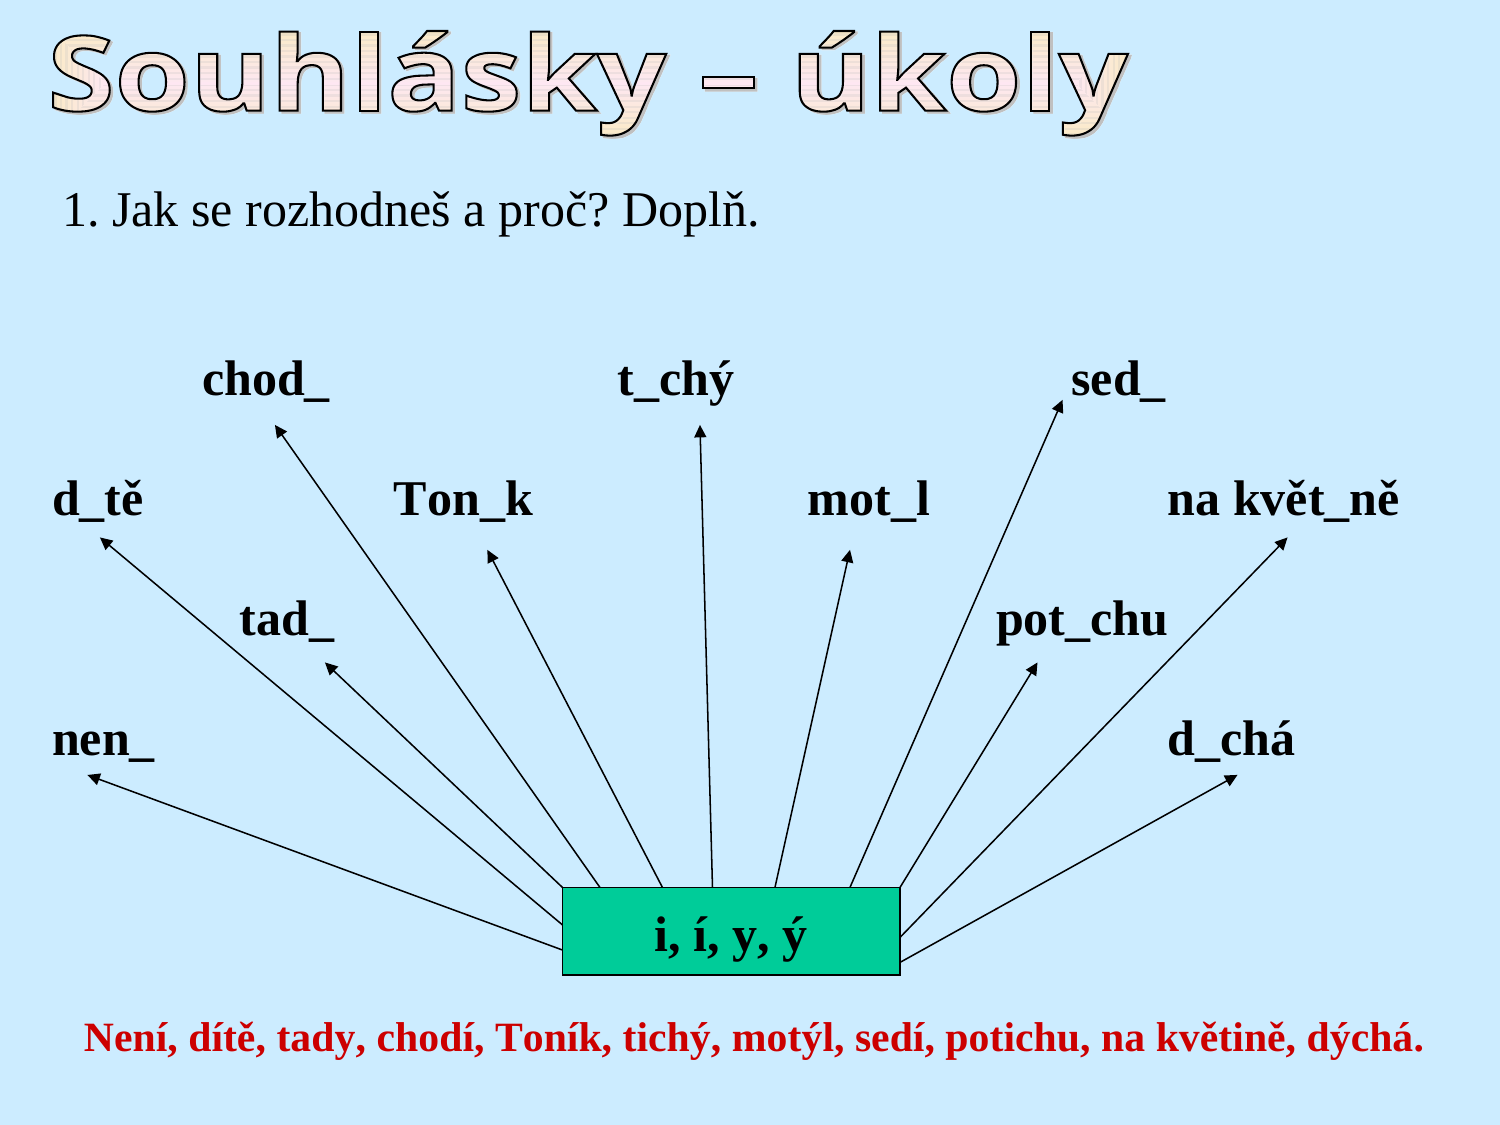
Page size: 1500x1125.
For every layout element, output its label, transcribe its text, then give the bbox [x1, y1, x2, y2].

text_box Souhlásky – úkoly [279, 31, 341, 111]
text_box Souhlásky – úkoly [120, 52, 185, 112]
text_box Souhlásky – úkoly [799, 53, 862, 112]
text_box Souhlásky – úkoly [1058, 53, 1129, 136]
text_box Souhlásky – úkoly [413, 31, 448, 48]
text_box Souhlásky – úkoly [819, 31, 855, 48]
text_box Souhlásky – úkoly [53, 35, 110, 112]
text_box Souhlásky – úkoly [392, 52, 452, 112]
text_box Souhlásky – úkoly [1031, 31, 1050, 111]
text_box chod_ t_chý sed_ d_tě Ton_k mot_l na květ_ně tad_ pot_chu nen_ d_chá [37, 337, 1438, 773]
text_box Není, dítě, tady, chodí, Toník, tichý, motýl, sedí, potichu, na květině, dýchá. [69, 1002, 1441, 1068]
text_box Souhlásky – úkoly [466, 52, 517, 112]
text_box Souhlásky – úkoly [199, 53, 261, 112]
text_box Souhlásky – úkoly [880, 31, 947, 111]
text_box Souhlásky – úkoly [951, 52, 1017, 112]
text_box Souhlásky – úkoly [702, 76, 755, 89]
text_box i, í, y, ý [562, 887, 900, 976]
text_box Souhlásky – úkoly [530, 31, 667, 136]
text_box 1. Jak se rozhodneš a proč? Doplň. [47, 169, 775, 245]
text_box Souhlásky – úkoly [359, 31, 378, 111]
